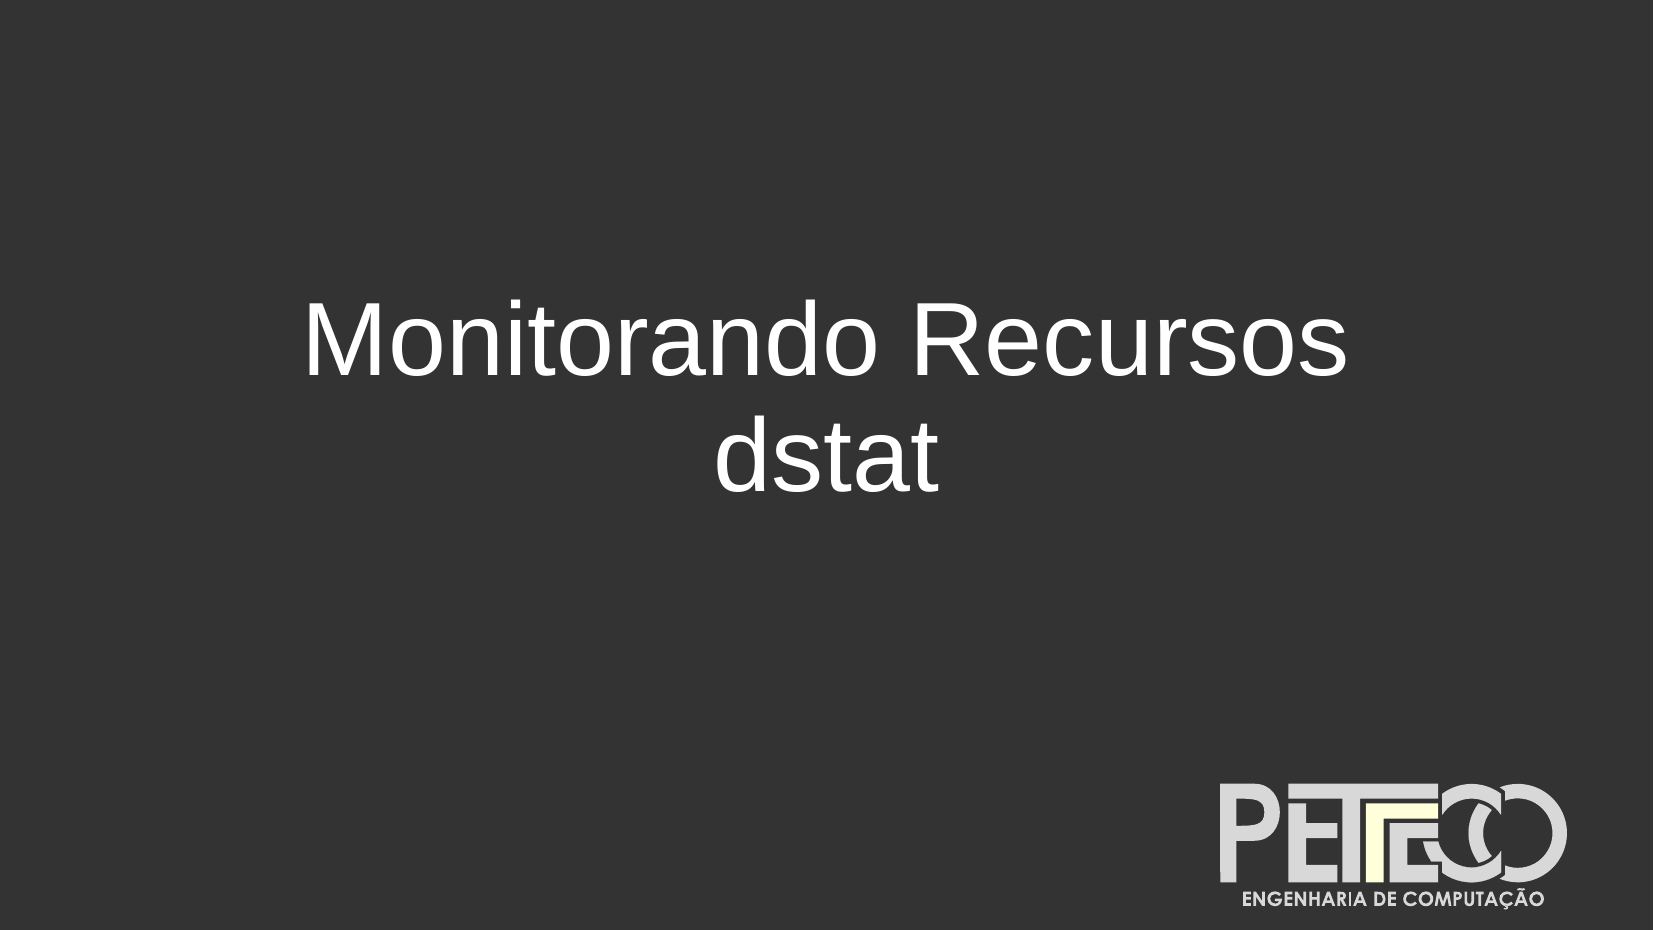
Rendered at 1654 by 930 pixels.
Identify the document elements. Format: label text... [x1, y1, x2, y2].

subtitle Monitorando Recursos dstat [82, 37, 1571, 757]
